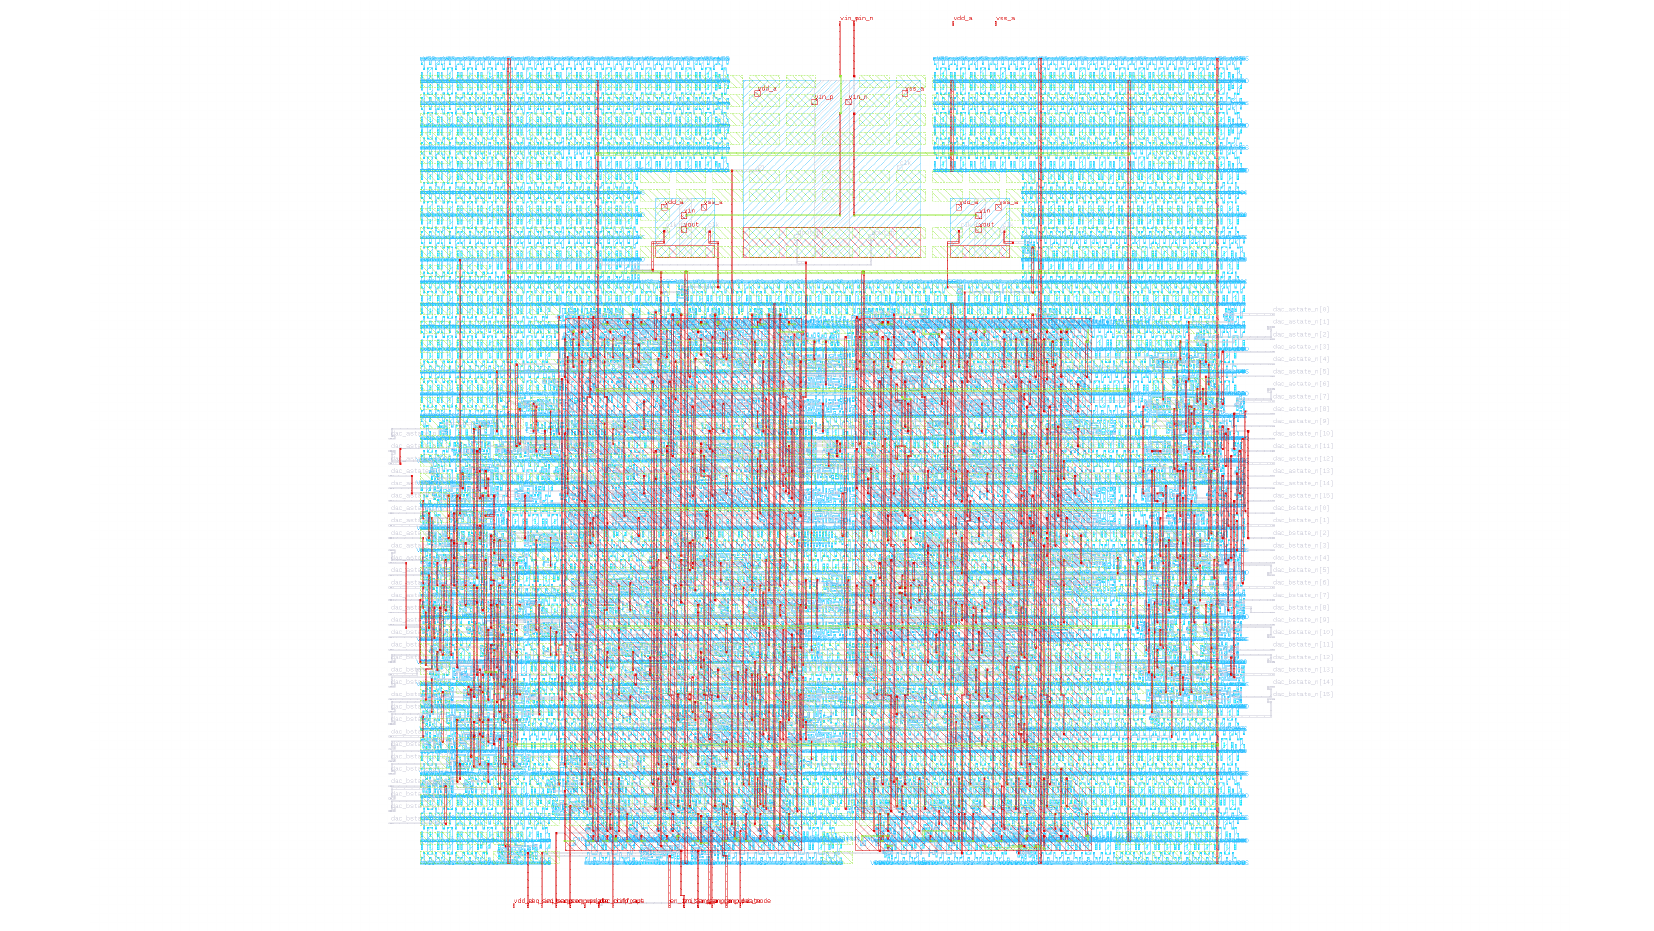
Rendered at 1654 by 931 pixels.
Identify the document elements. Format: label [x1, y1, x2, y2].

picture [90, 1, 1570, 931]
